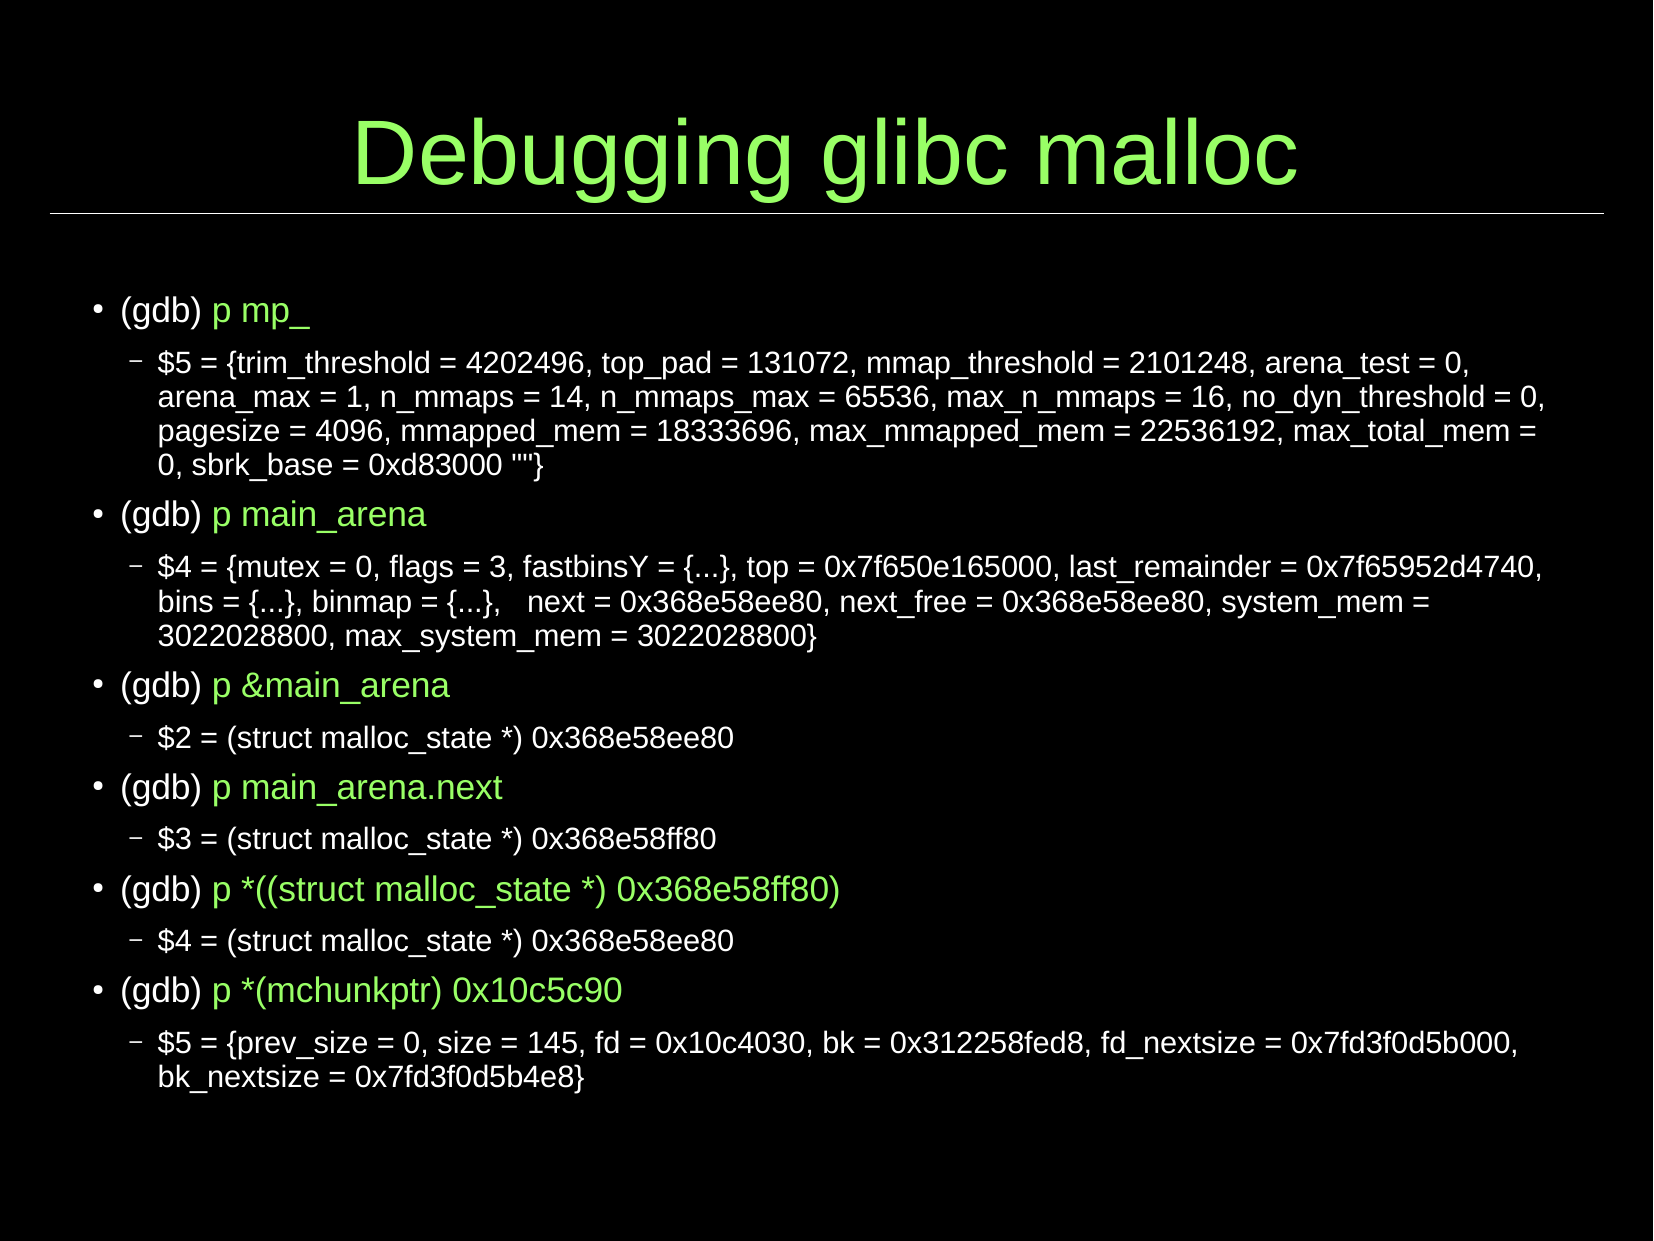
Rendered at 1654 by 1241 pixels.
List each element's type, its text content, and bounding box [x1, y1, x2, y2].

list (gdb) p mp_ $5 = {trim_threshold = 4202496, top_pad = 131072, mmap_threshold = 2101248, arena_test = 0, arena_max = 1, n_mmaps = 14, n_mmaps_max = 65536, max_n_mmaps = 16, no_dyn_threshold = 0, pagesize = 4096, mmapped_mem = 18333696, max_mmapped_mem = 22536192, max_total_mem = 0, sbrk_base = 0xd83000 ""} (gdb) p main_arena $4 = {mutex = 0, flags = 3, fastbinsY = {...}, top = 0x7f650e165000, last_remainder = 0x7f65952d4740, bins = {...}, binmap = {...}, next = 0x368e58ee80, next_free = 0x368e58ee80, system_mem = 3022028800, max_system_mem = 3022028800} (gdb) p &main_arena $2 = (struct malloc_state *) 0x368e58ee80 (gdb) p main_arena.next $3 = (struct malloc_state *) 0x368e58ff80 (gdb) p *((struct malloc_state *) 0x368e58ff80) $4 = (struct malloc_state *) 0x368e58ee80 (gdb) p *(mchunkptr) 0x10c5c90 $5 = {prev_size = 0, size = 145, fd = 0x10c4030, bk = 0x312258fed8, fd_nextsize = 0x7fd3f0d5b000, bk_nextsize = 0x7fd3f0d5b4e8} [82, 290, 1571, 1111]
title Debugging glibc malloc [82, 49, 1571, 257]
